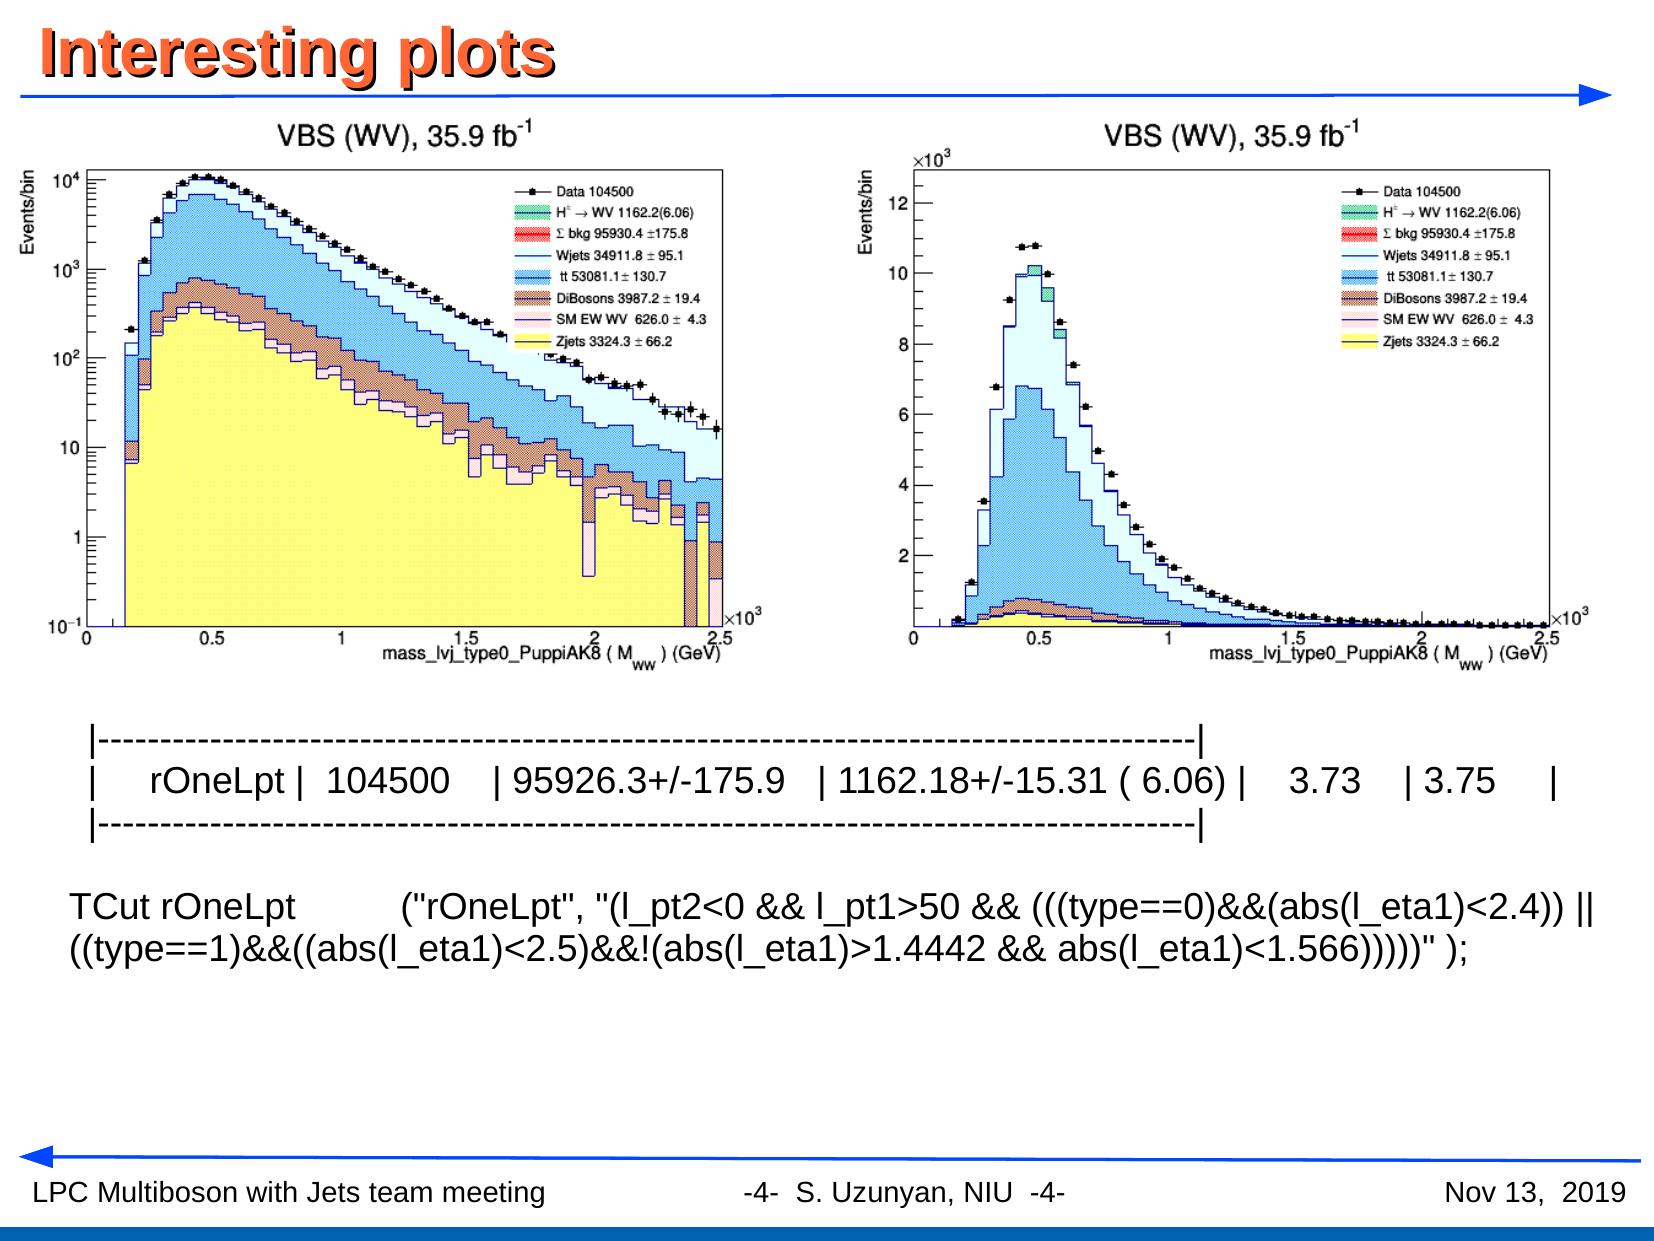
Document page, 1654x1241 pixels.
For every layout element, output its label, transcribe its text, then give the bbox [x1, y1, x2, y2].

picture [0, 108, 1646, 690]
text_box TCut rOneLpt ("rOneLpt", "(l_pt2<0 && l_pt1>50 && (((type==0)&&(abs(l_eta1)<2.4)) || ((type==1)&&((abs(l_eta1)<2.5)&&!(abs(l_eta1)>1.4442 && abs(l_eta1)<1.566)))))" ); [54, 877, 1612, 976]
text_box LPC Multiboson with Jets team meeting -4- S. Uzunyan, NIU -4- Nov 13, 2019 [17, 1168, 1654, 1229]
text_box Interesting plots [4, 6, 1527, 97]
text_box |----------------------------------------------------------------------------------------| | rOneLpt | 104500 | 95926.3+/-175.9 | 1162.18+/-15.31 ( 6.06) | 3.73 | 3.75 | |----------------------------------------------------------------------------------------| [72, 710, 1578, 850]
